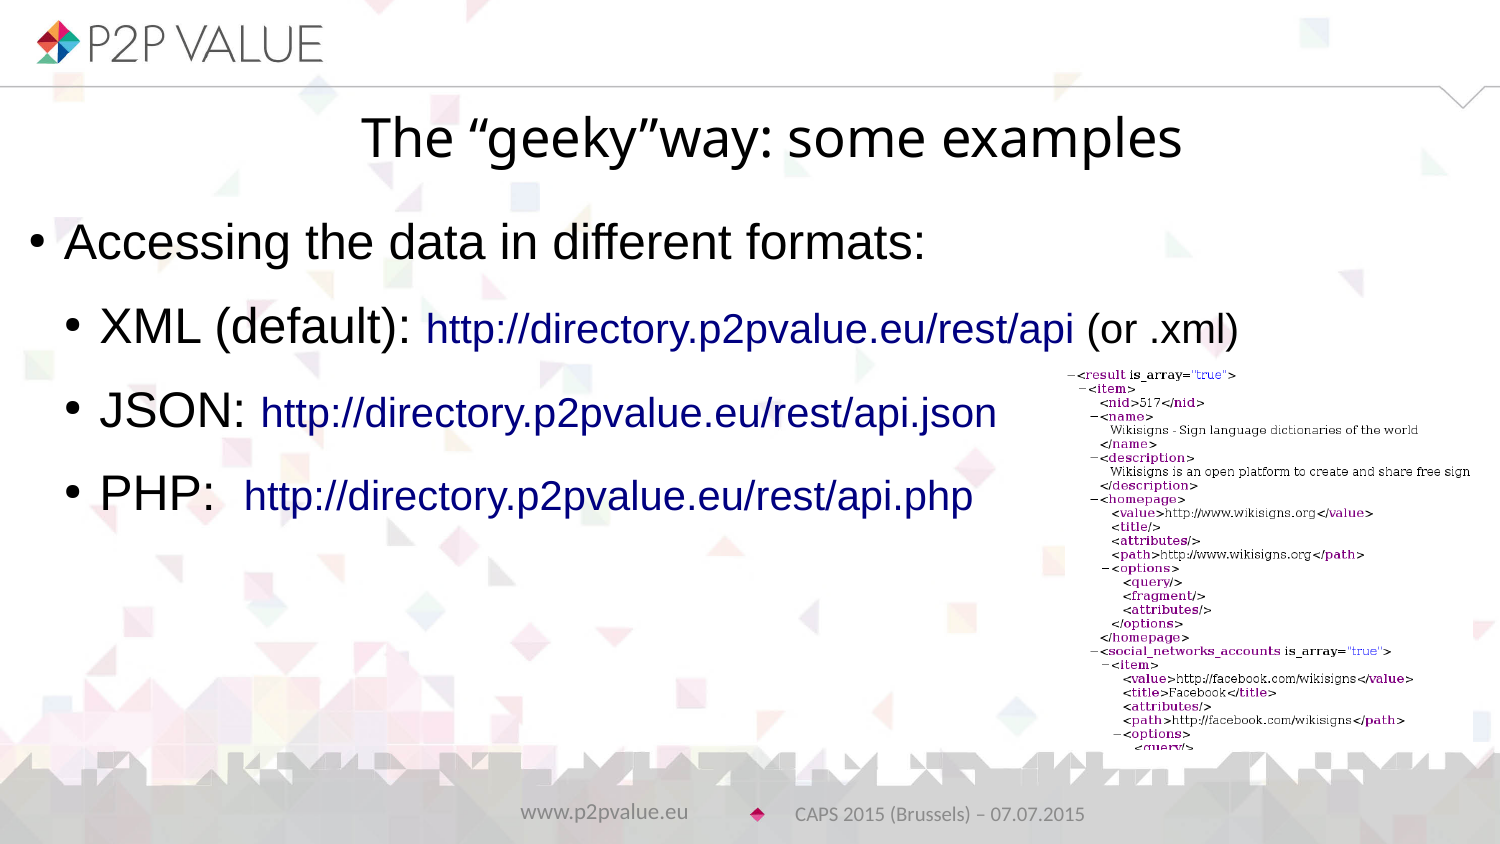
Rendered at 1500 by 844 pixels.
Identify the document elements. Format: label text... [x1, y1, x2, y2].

subtitle Accessing the data in different formats: XML (default): http://directory.p2pvalue.eu/rest/api (or .xml) JSON: http://directory.p2pvalue.eu/rest/api.json PHP: http://directory.p2pvalue.eu/rest/api.php [15, 180, 1496, 736]
title The “geeky”way: some examples [105, 92, 1441, 180]
text_box www.p2pvalue.eu [514, 790, 733, 830]
text_box CAPS 2015 (Brussels) – 07.07.2015 [781, 790, 1474, 836]
picture [0, 0, 1500, 844]
